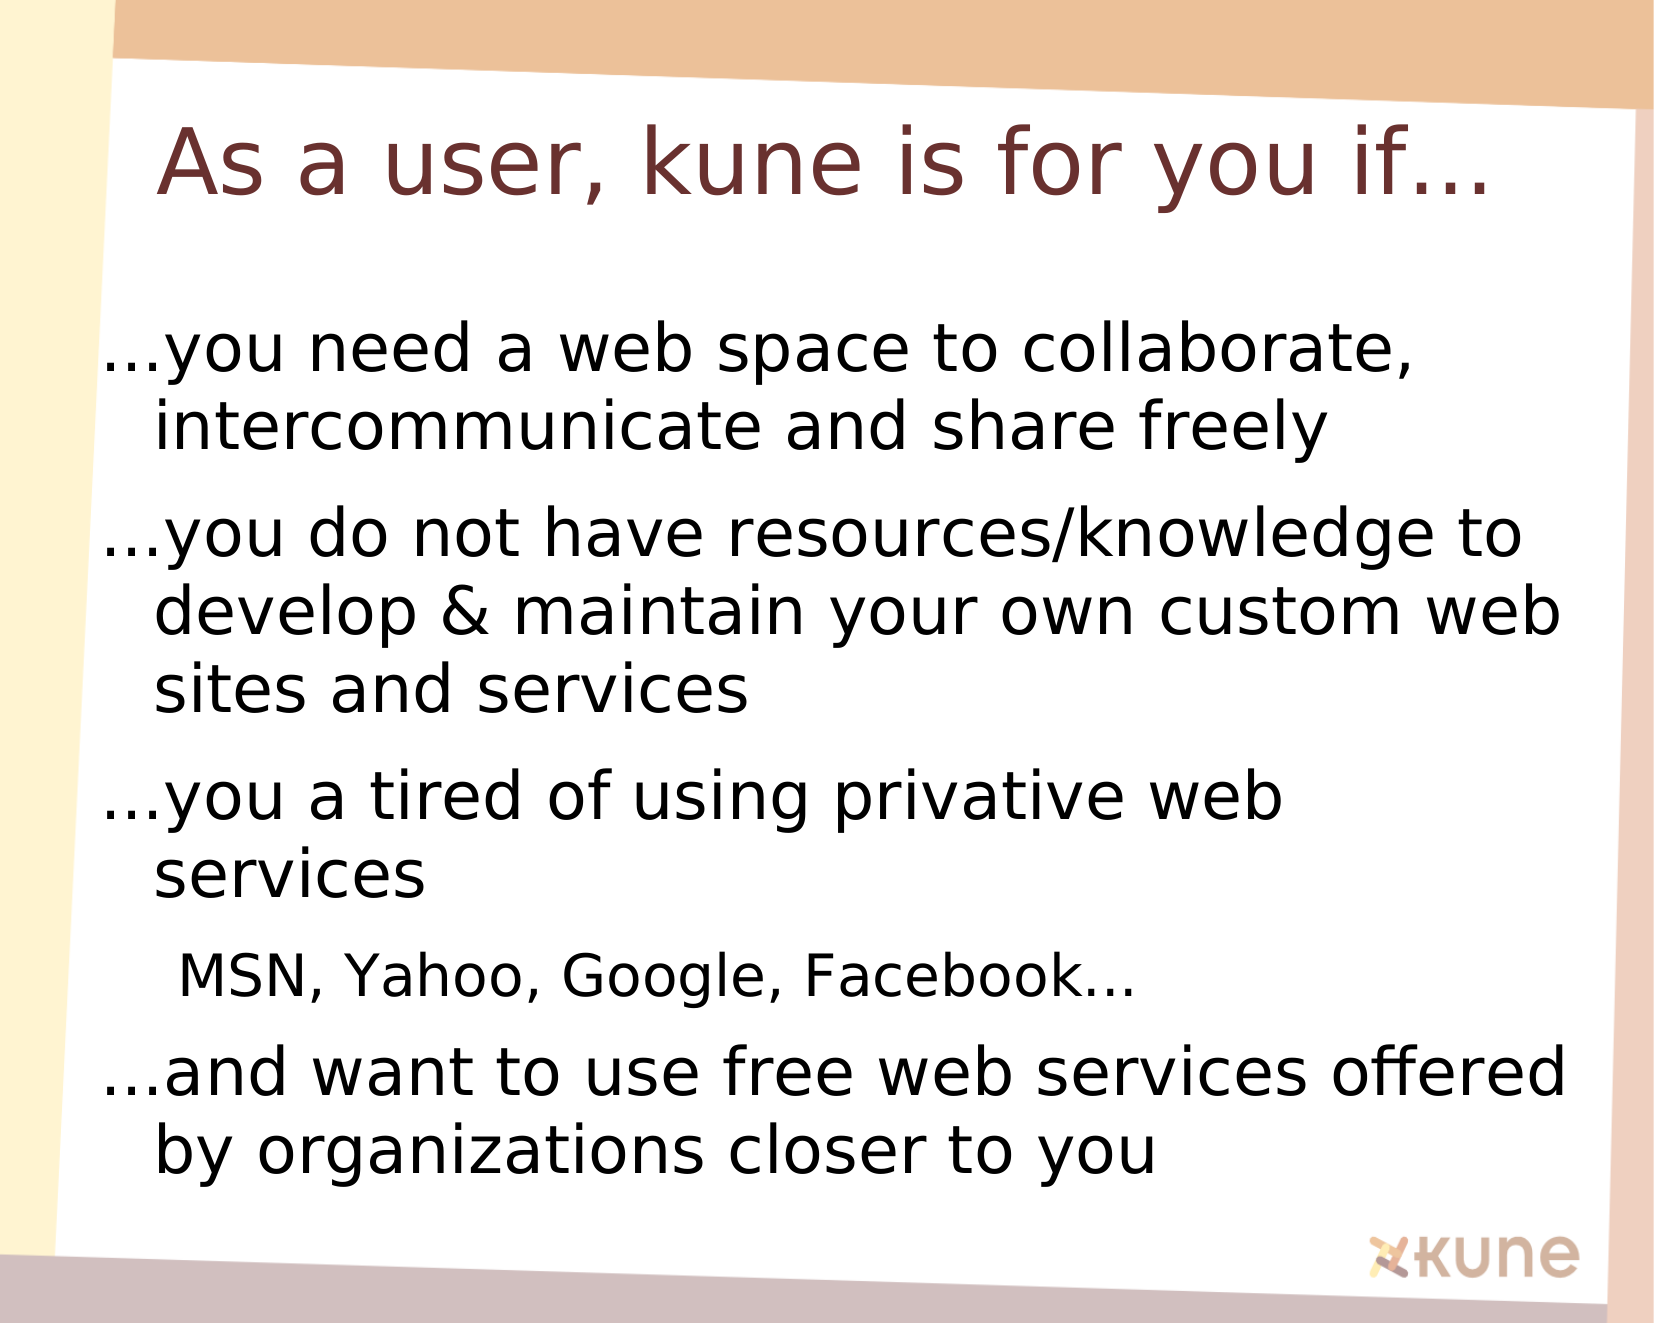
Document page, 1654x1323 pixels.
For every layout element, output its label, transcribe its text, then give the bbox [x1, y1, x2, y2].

picture [0, 0, 1654, 1323]
title As a user, kune is for you if... [82, 52, 1571, 274]
list ...you need a web space to collaborate, intercommunicate and share freely ...you do not have resources/knowledge to develop & maintain your own custom web sites and services ...you a tired of using privative web services MSN, Yahoo, Google, Facebook... ...and want to use free web services offered by organizations closer to you [82, 309, 1571, 1249]
